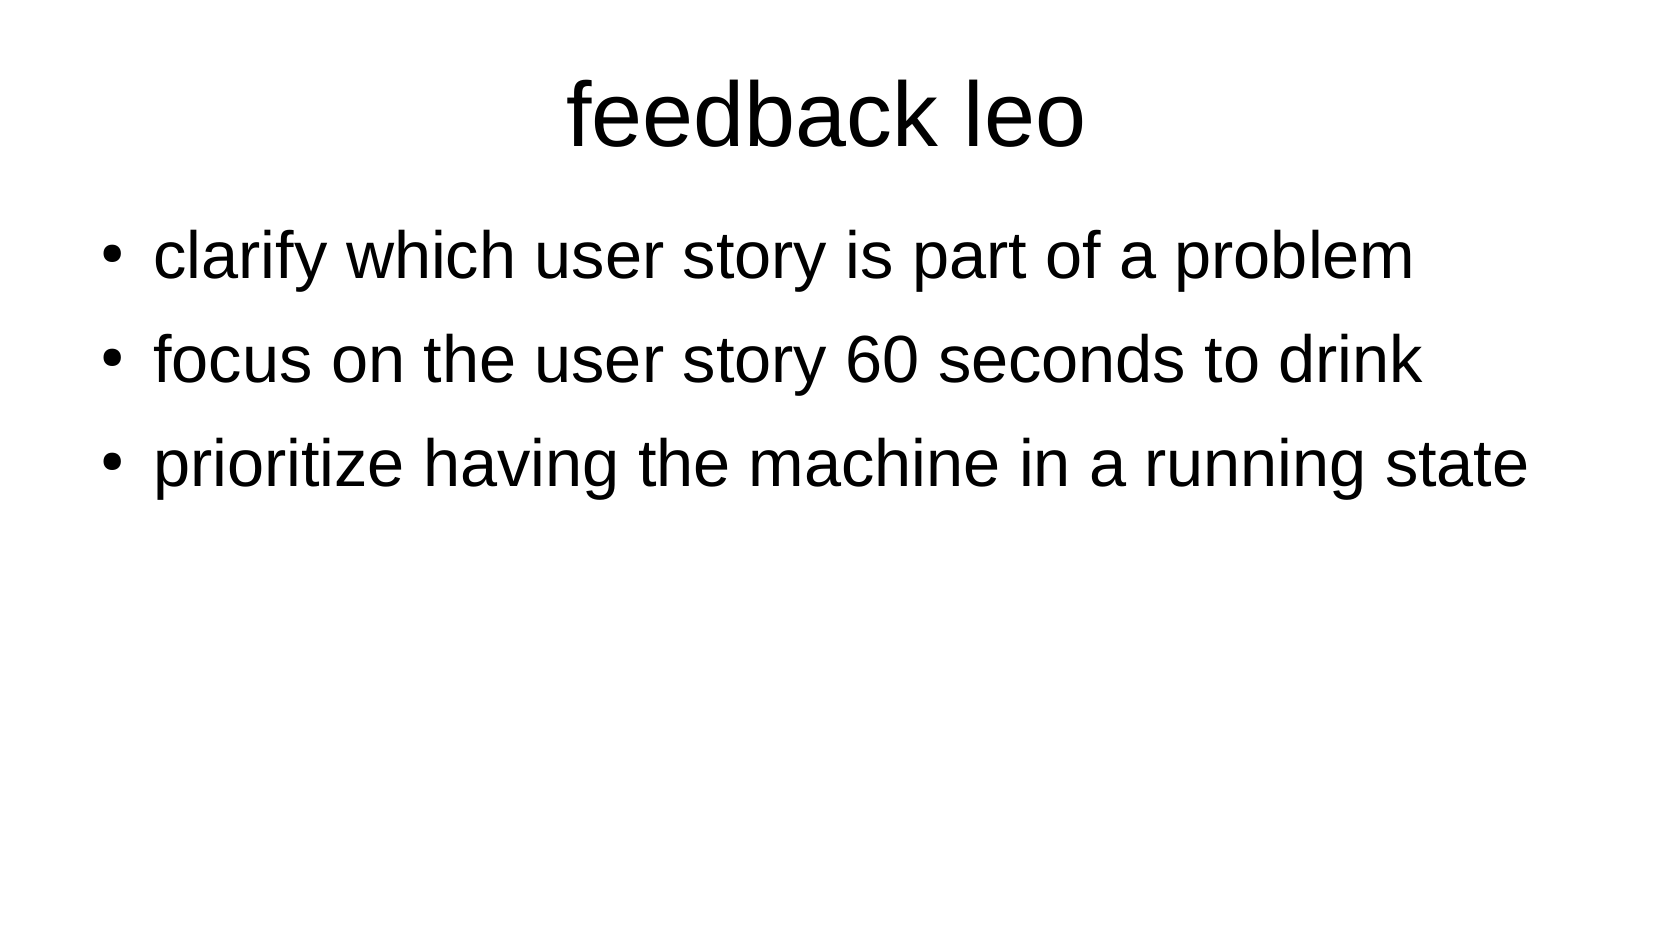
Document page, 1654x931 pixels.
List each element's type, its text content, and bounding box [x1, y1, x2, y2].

list clarify which user story is part of a problem focus on the user story 60 seconds to drink prioritize having the machine in a running state [82, 217, 1571, 758]
title feedback leo [82, 37, 1571, 193]
